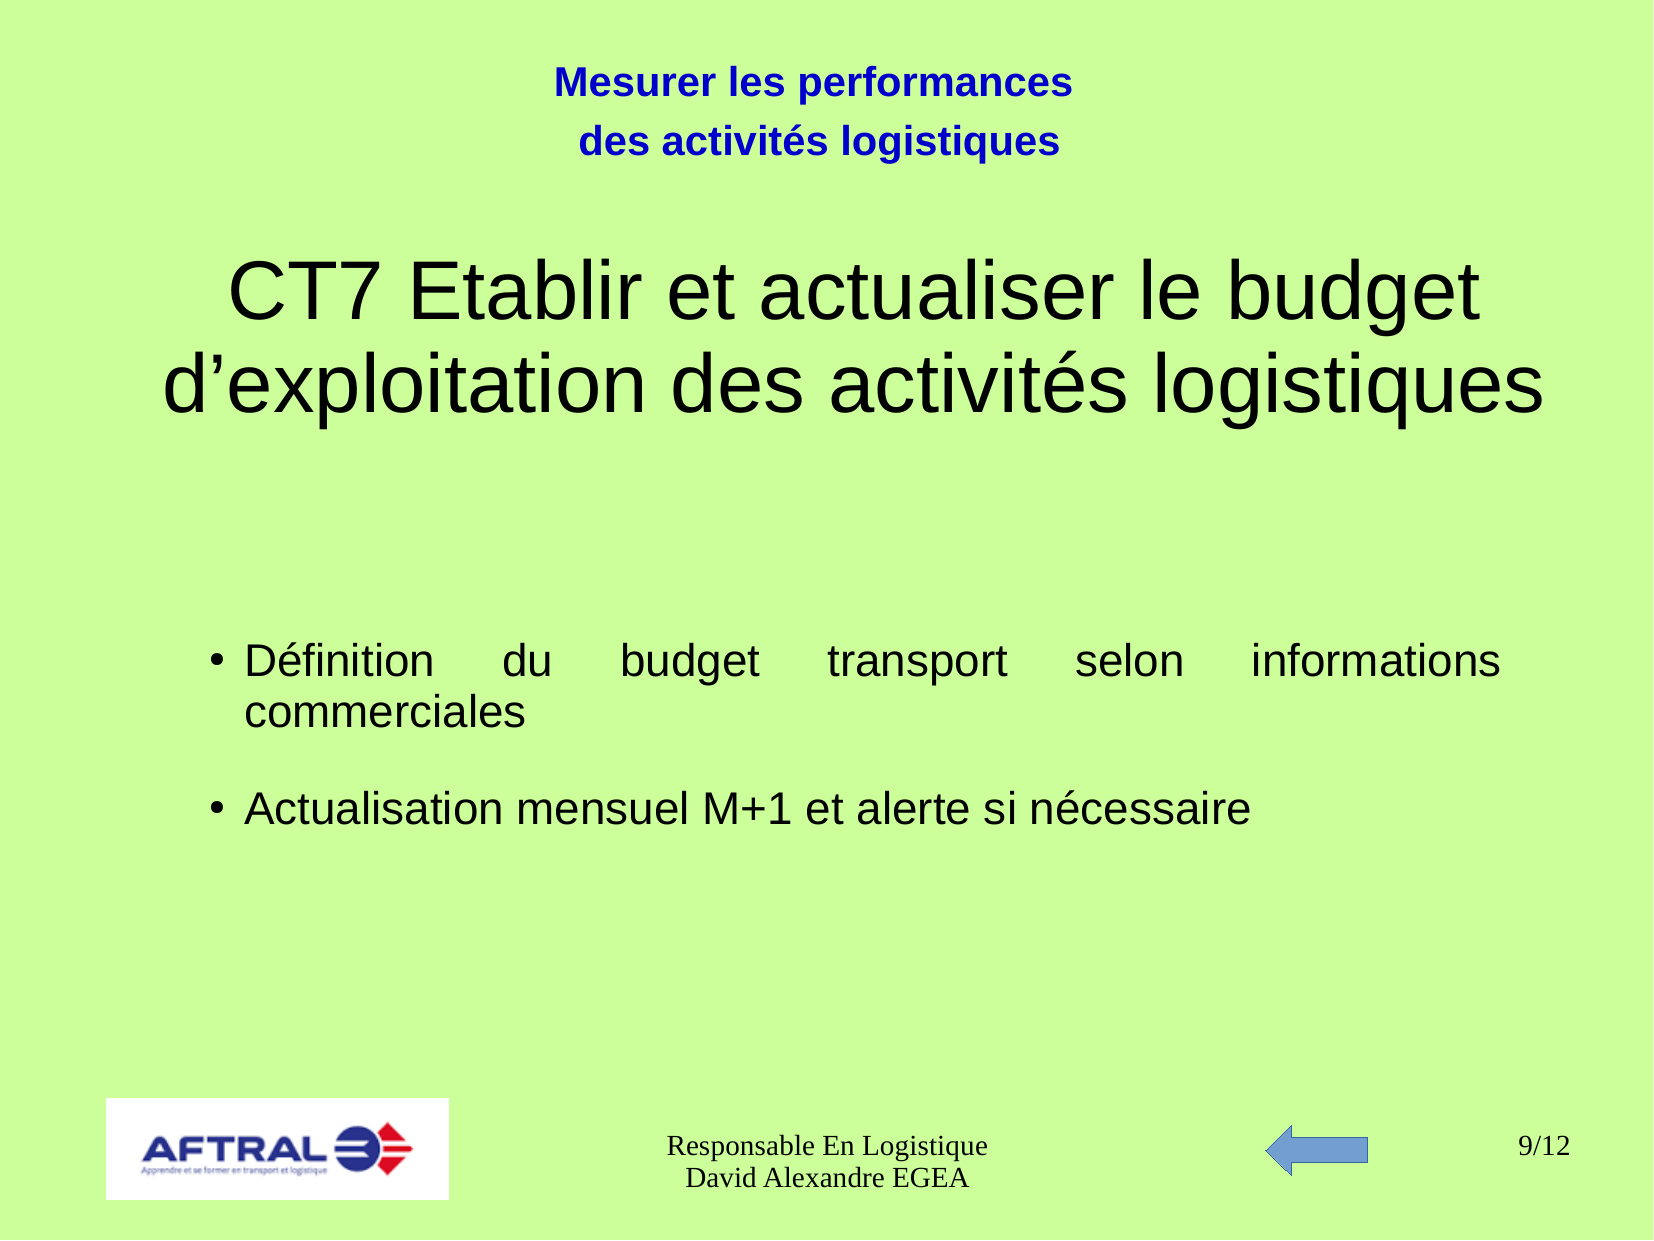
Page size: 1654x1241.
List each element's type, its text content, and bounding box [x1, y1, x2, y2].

text_box Actualisation mensuel M+1 et alerte si nécessaire [194, 775, 1518, 842]
text_box Définition du budget transport selon informations commerciales [194, 627, 1518, 746]
text_box Mesurer les performances des activités logistiques [335, 51, 1304, 172]
text_box [1265, 1125, 1368, 1176]
picture [106, 1098, 449, 1200]
text_box CT7 Etablir et actualiser le budget d’exploitation des activités logistiques [141, 236, 1568, 438]
